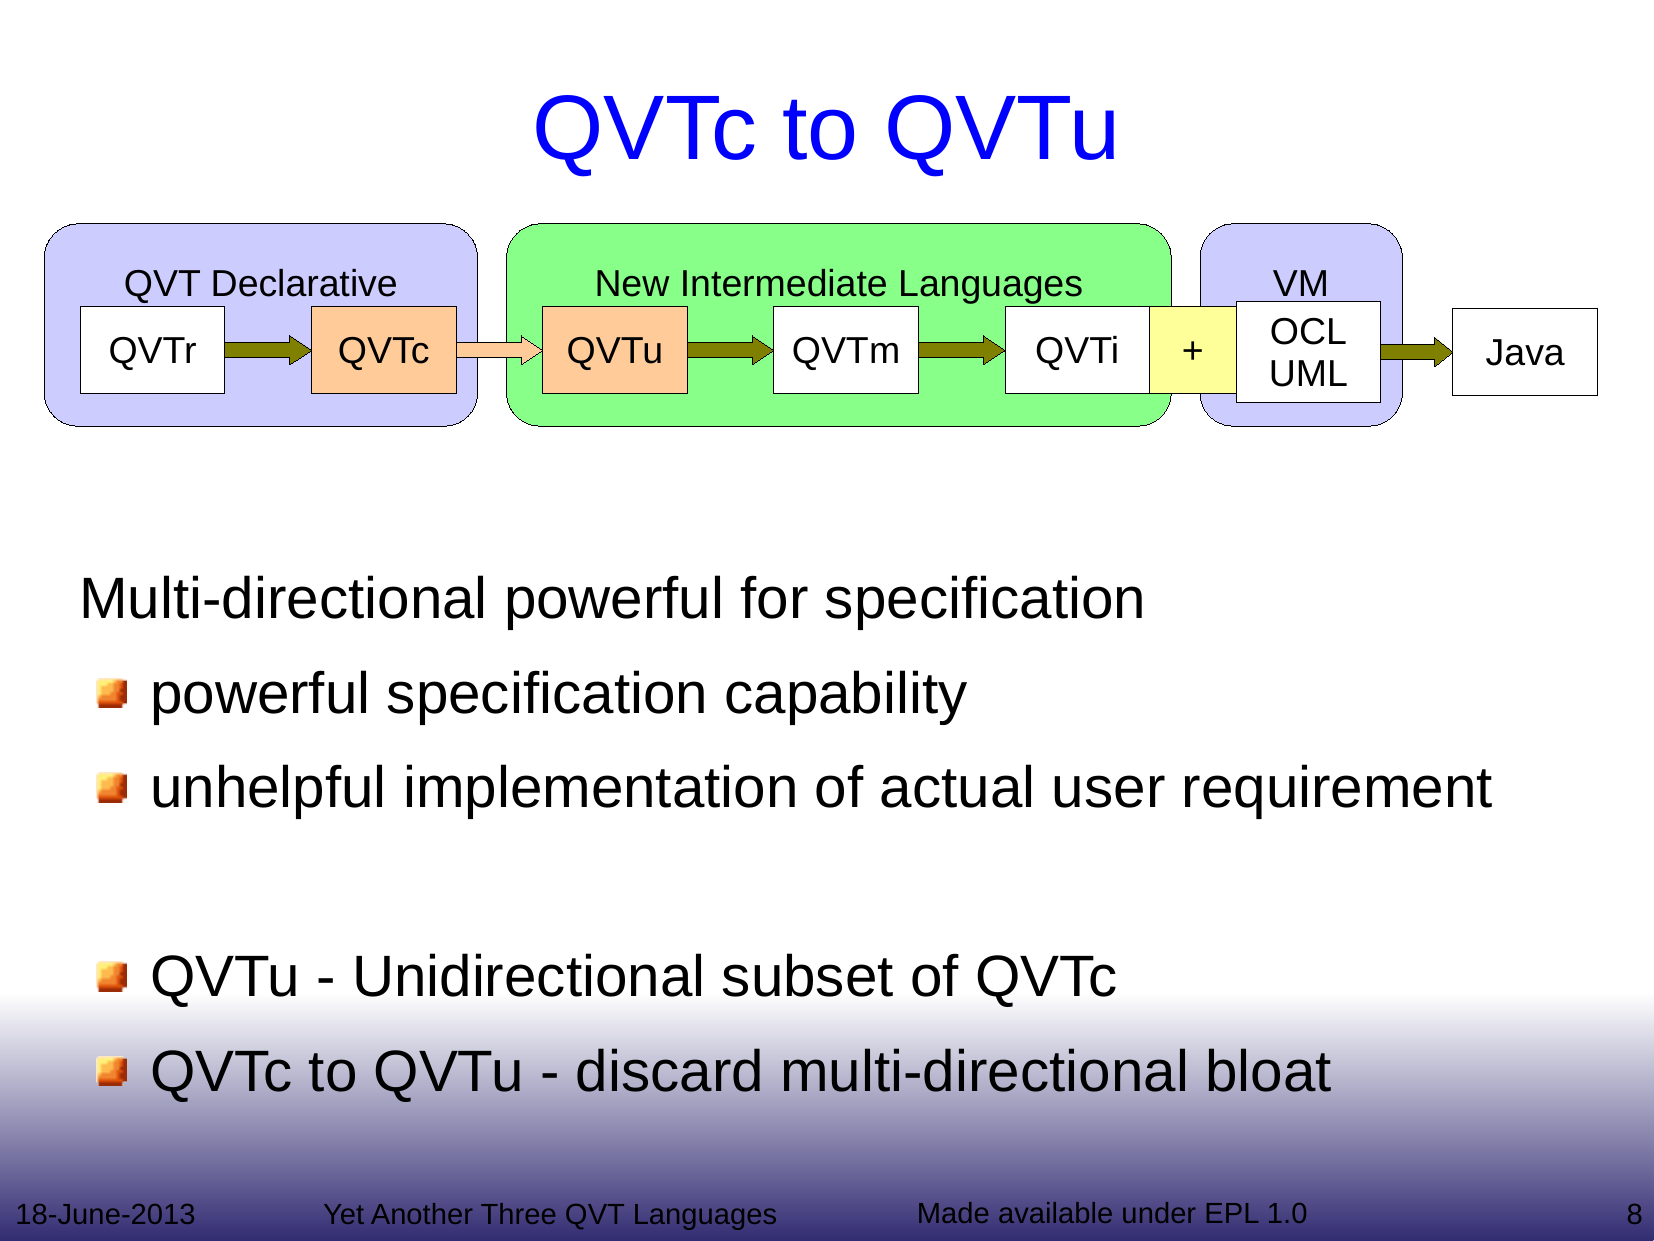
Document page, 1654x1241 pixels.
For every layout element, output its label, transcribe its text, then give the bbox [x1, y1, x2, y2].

text_box QVTi [1005, 306, 1149, 394]
text_box New Intermediate Languages [506, 352, 1172, 427]
text_box QVTc [311, 306, 457, 394]
text_box [457, 335, 543, 365]
title QVTc to QVTu [82, 49, 1571, 207]
text_box QVTr [80, 306, 225, 394]
text_box + [1149, 306, 1237, 394]
text_box QVT Declarative [44, 223, 478, 427]
text_box [918, 335, 1005, 365]
text_box [224, 335, 312, 365]
text_box QVTu [542, 306, 688, 394]
list Multi-directional powerful for specification powerful specification capability unhelpful implementation of actual user requirement QVTu - Unidirectional subset of QVTc QVTc to QVTu - discard multi-directional bloat [79, 565, 1568, 1105]
text_box New Intermediate Languages [506, 223, 1172, 349]
text_box Java [1452, 308, 1598, 396]
text_box [687, 335, 774, 365]
text_box OCL UML [1236, 301, 1381, 403]
text_box QVTm [773, 306, 919, 394]
text_box VM [1200, 223, 1403, 344]
text_box VM [1200, 360, 1403, 427]
text_box [1380, 337, 1453, 367]
